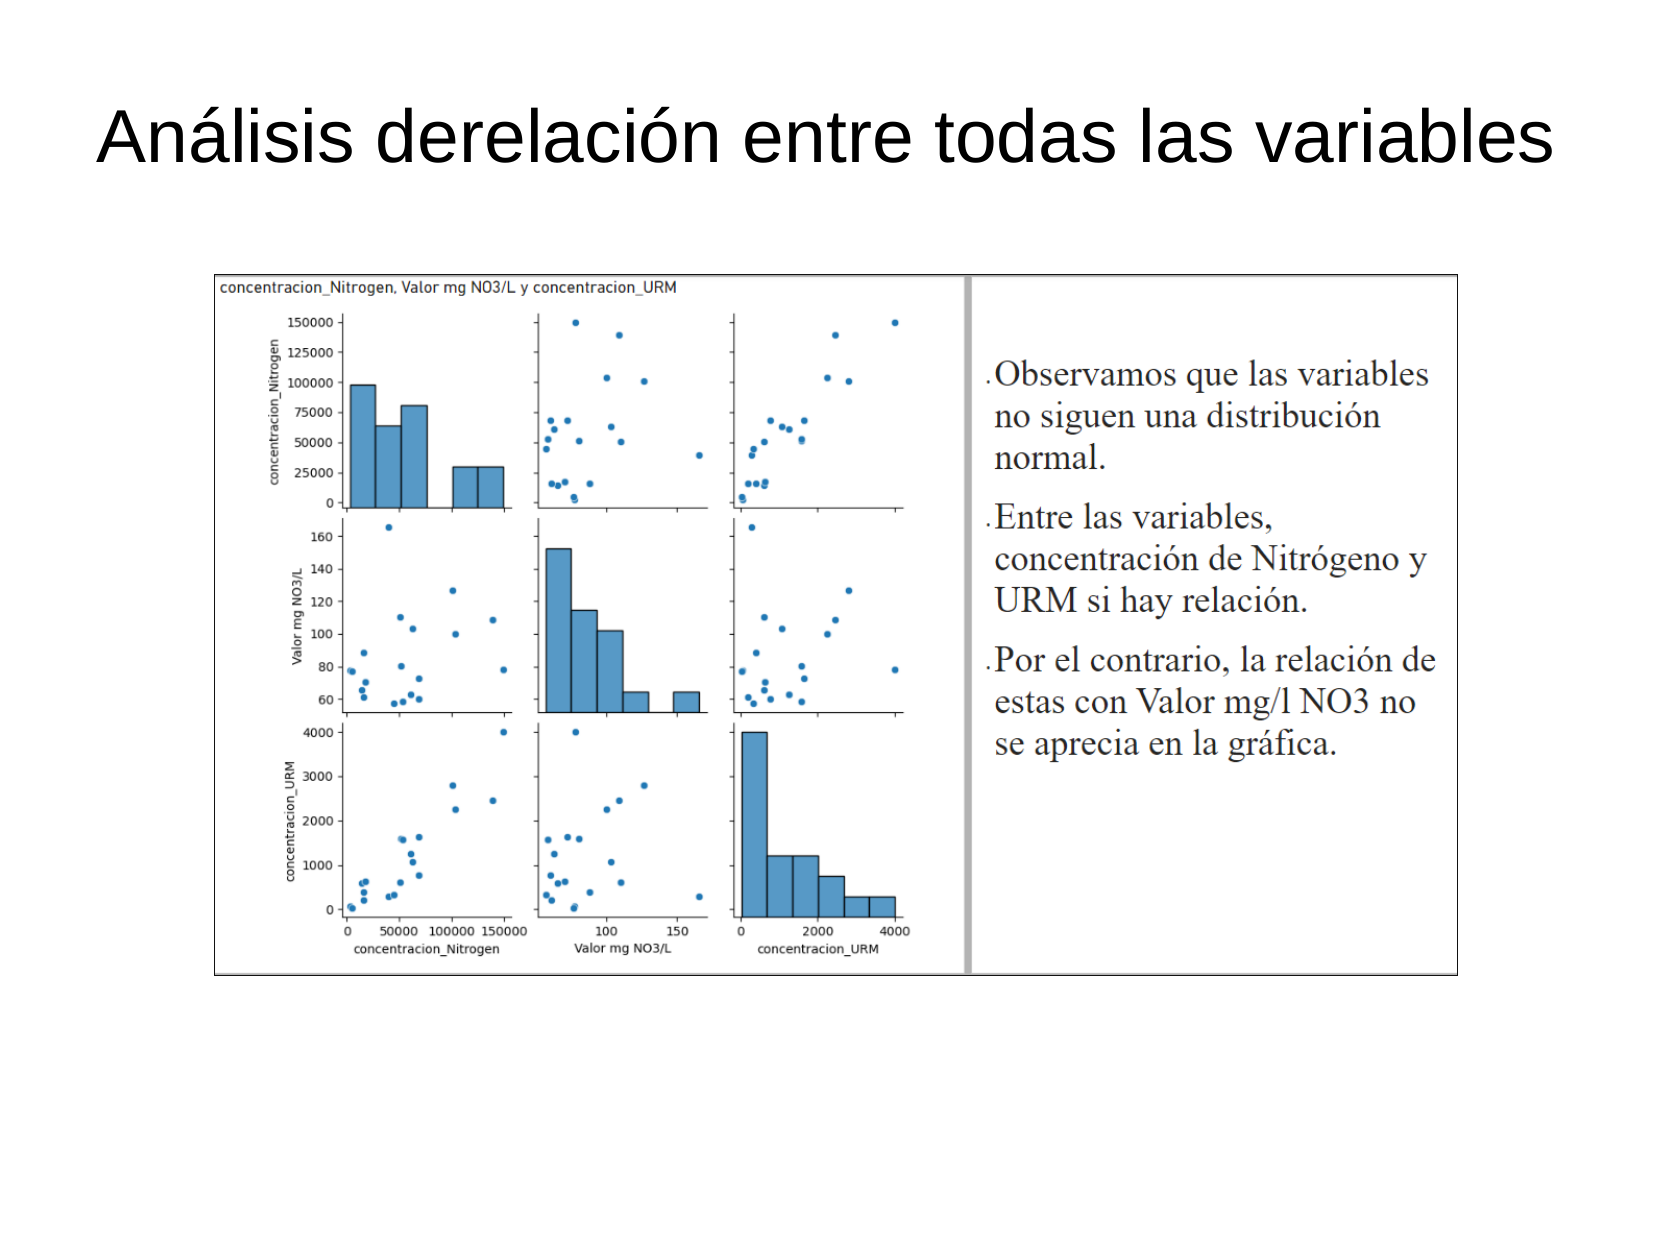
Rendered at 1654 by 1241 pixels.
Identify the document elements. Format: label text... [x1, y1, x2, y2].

title Análisis derelación entre todas las variables [82, 49, 1571, 225]
picture [214, 274, 1458, 976]
